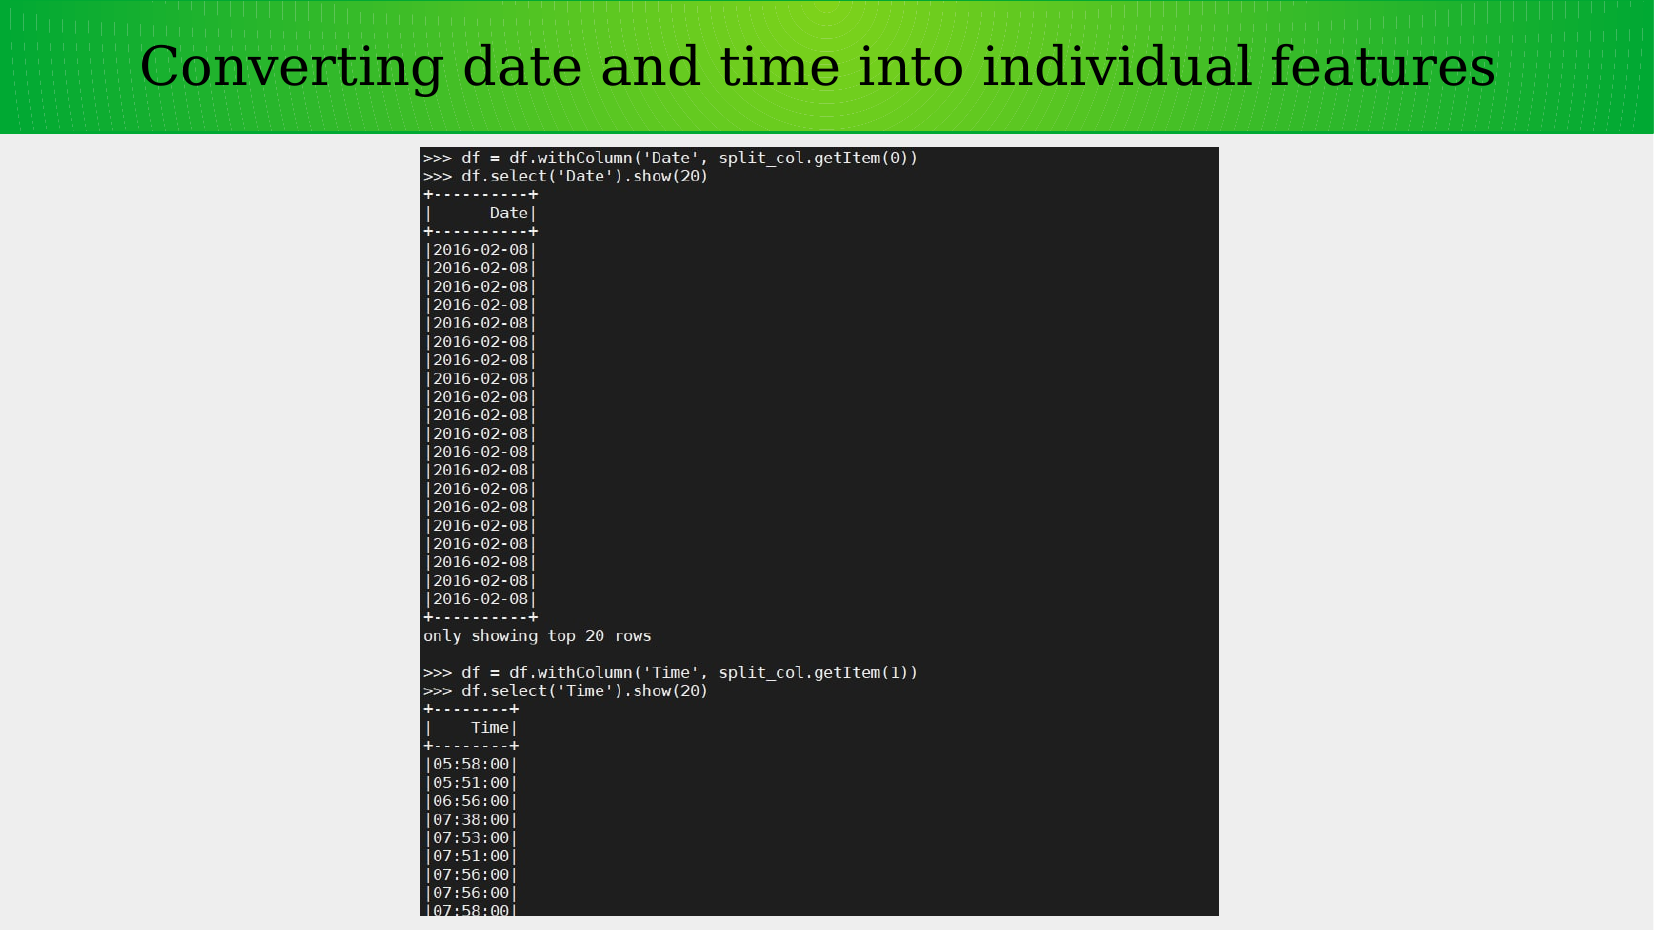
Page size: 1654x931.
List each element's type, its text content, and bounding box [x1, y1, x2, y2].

title Converting date and time into individual features [73, 14, 1565, 119]
picture [420, 147, 1219, 916]
